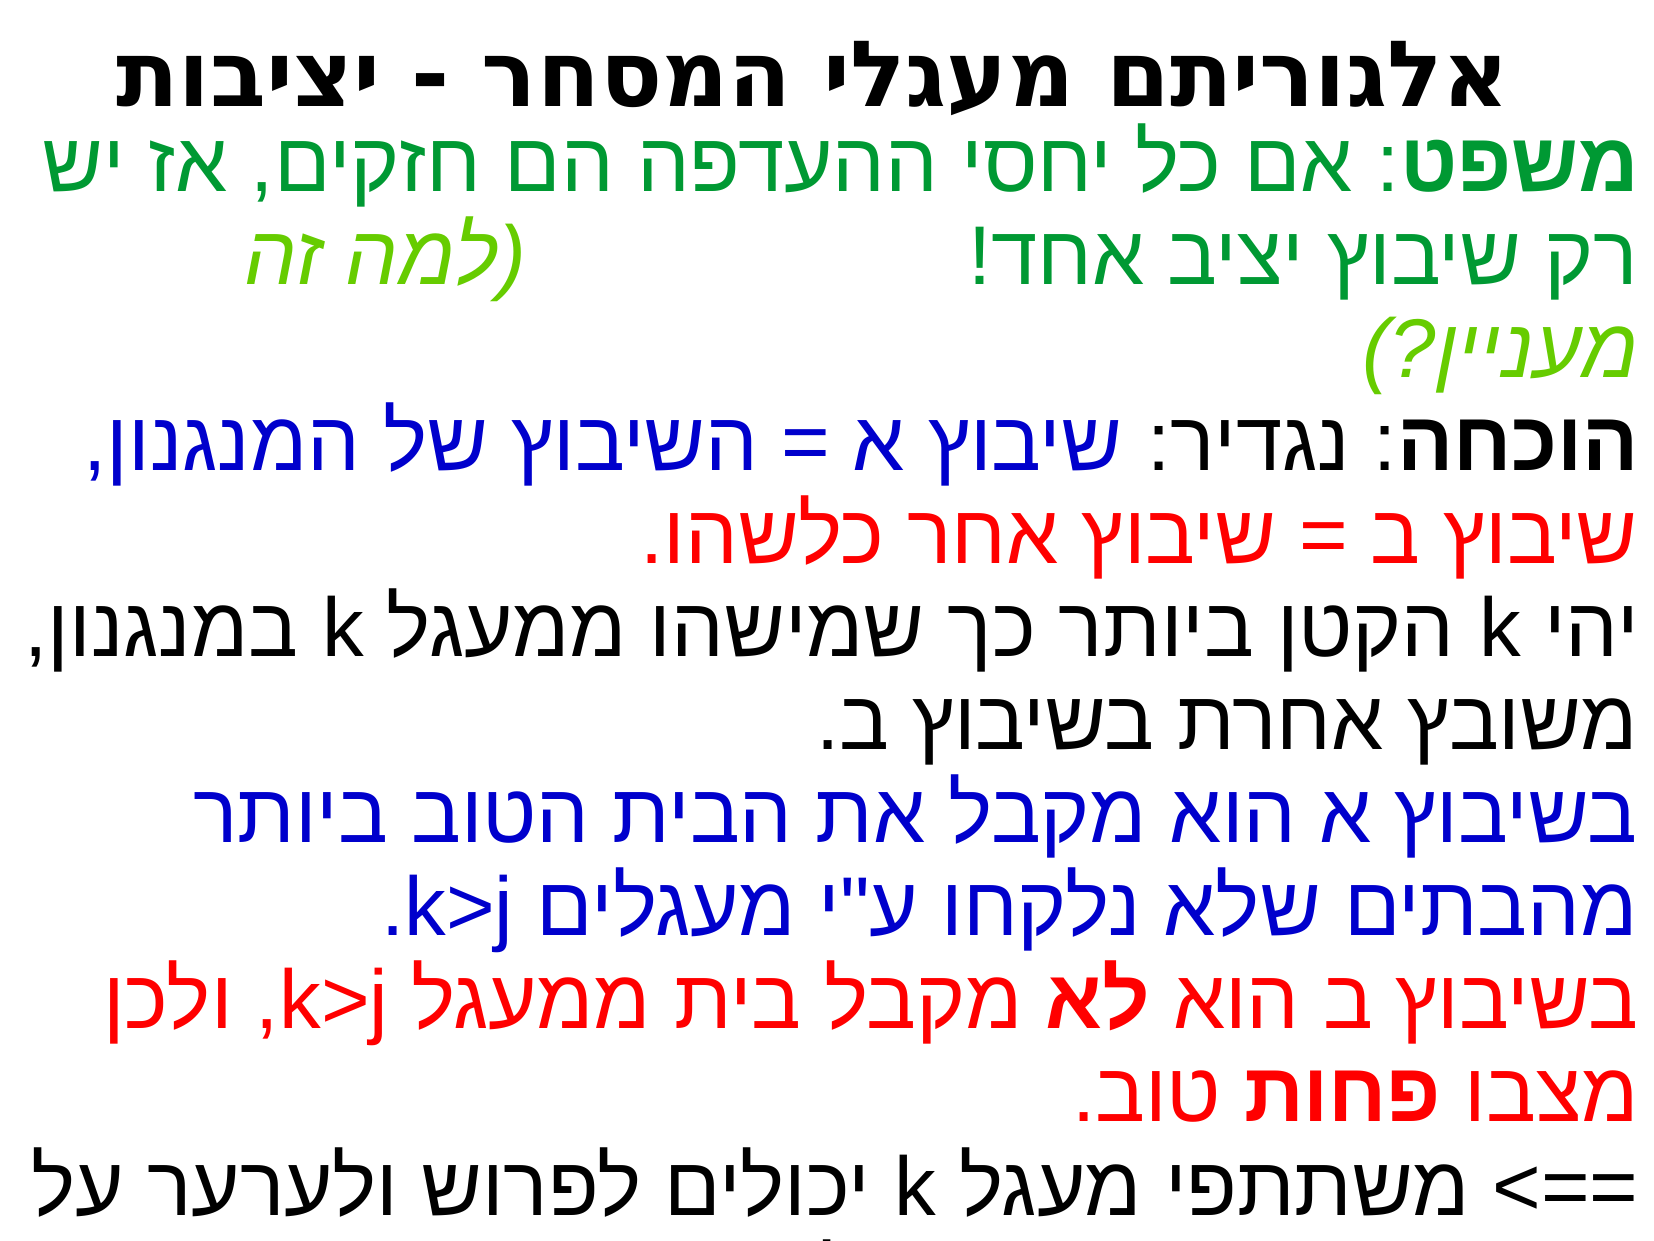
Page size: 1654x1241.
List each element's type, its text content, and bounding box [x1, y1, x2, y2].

title אלגוריתם מעגלי המסחר - יציבות [97, 0, 1531, 109]
text_box משפט: אם כל יחסי ההעדפה הם חזקים, אז יש רק שיבוץ יציב אחד! (למה זה מעניין?) הוכחה: נגדיר: שיבוץ א = השיבוץ של המנגנון, שיבוץ ב = שיבוץ אחר כלשהו. יהי k הקטן ביותר כך שמישהו ממעגל k במנגנון, משובץ אחרת בשיבוץ ב. בשיבוץ א הוא מקבל את הבית הטוב ביותר מהבתים שלא נלקחו ע"י מעגלים k>j. בשיבוץ ב הוא לא מקבל בית ממעגל k>j, ולכן מצבו פחות טוב. ==> משתתפי מעגל k יכולים לפרוש ולערער על שיבוץ ב. ==> שיבוץ ב לא יציב. *** [0, 109, 1654, 1241]
